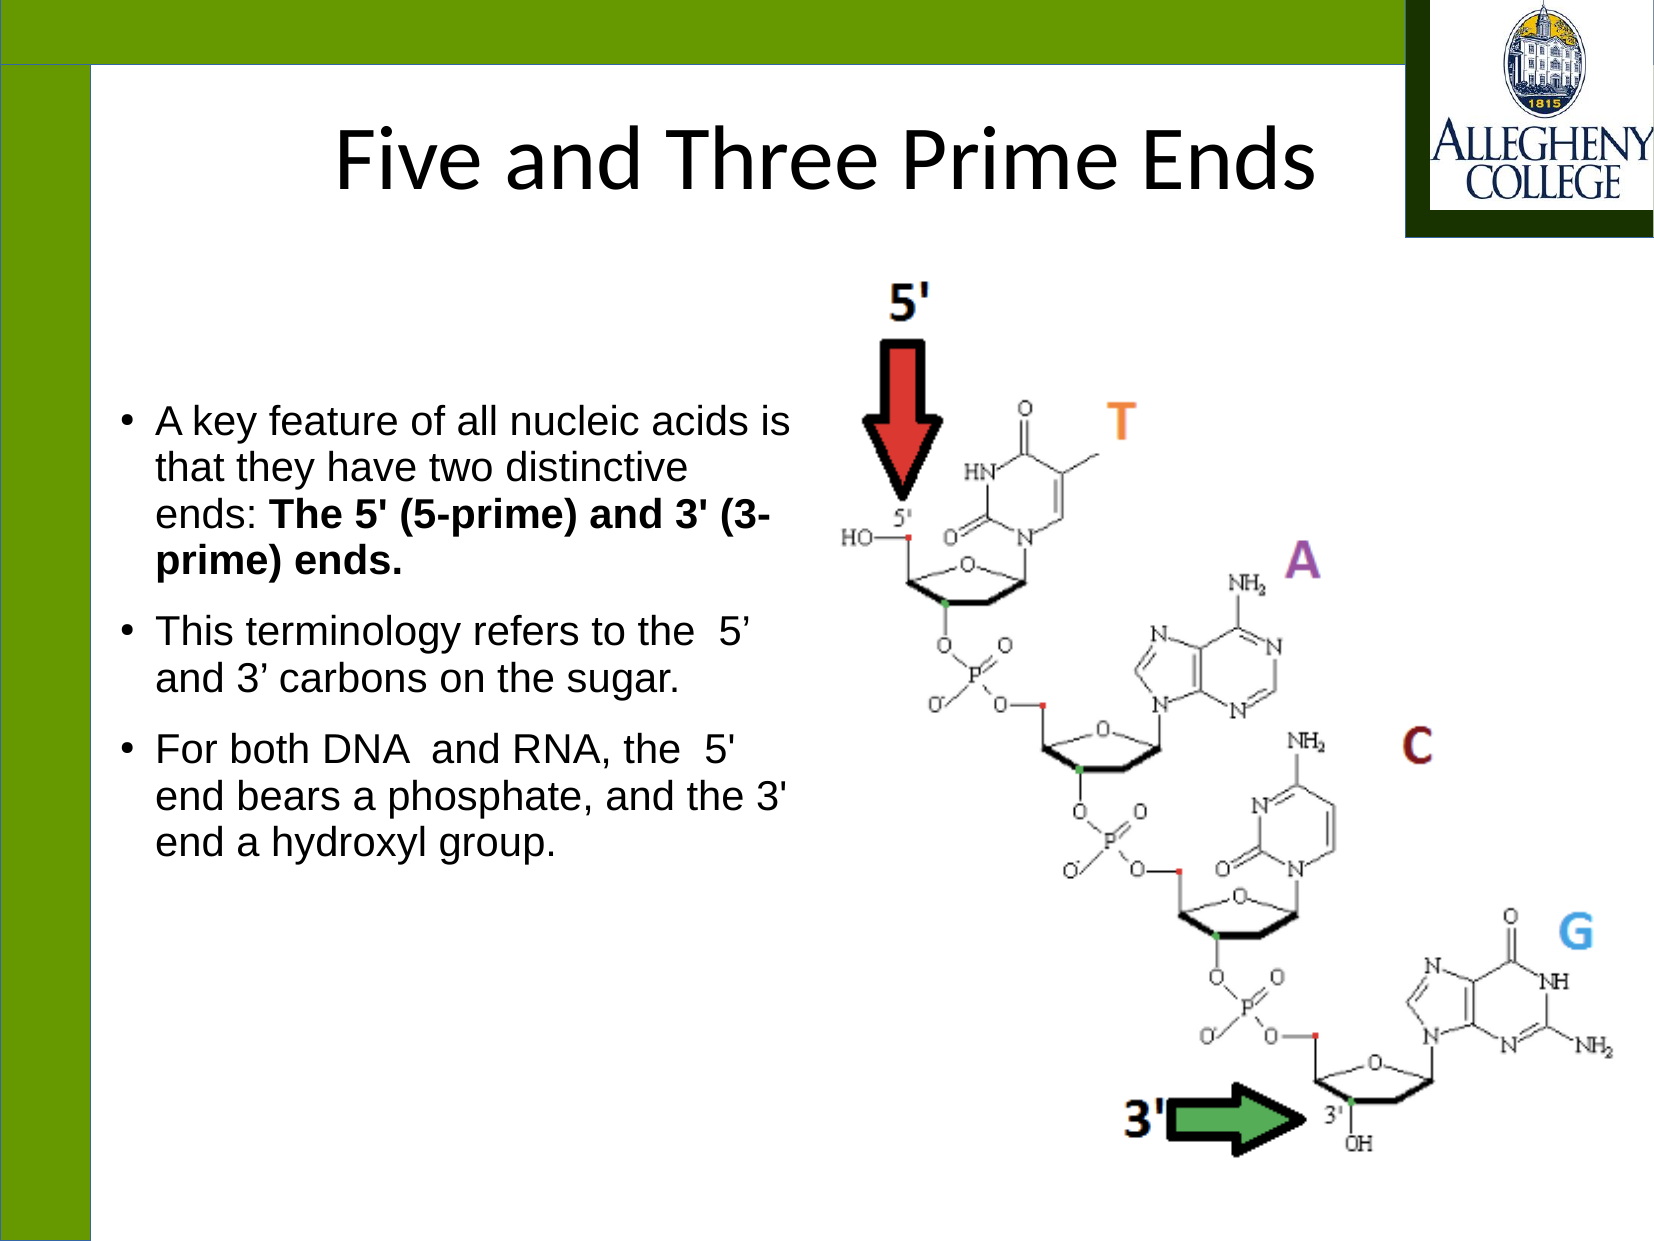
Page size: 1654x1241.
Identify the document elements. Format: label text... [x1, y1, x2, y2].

text_box [0, 0, 1654, 1241]
picture [1430, 0, 1654, 210]
title Five and Three Prime Ends [91, 65, 1571, 257]
text_box A key feature of all nucleic acids is that they have two distinctive ends: The 5' (5-prime) and 3' (3-prime) ends. This terminology refers to the 5’ and 3’ carbons on the sugar. For both DNA and RNA, the 5' end bears a phosphate, and the 3' end a hydroxyl group. [105, 390, 811, 961]
picture [750, 238, 1631, 1215]
